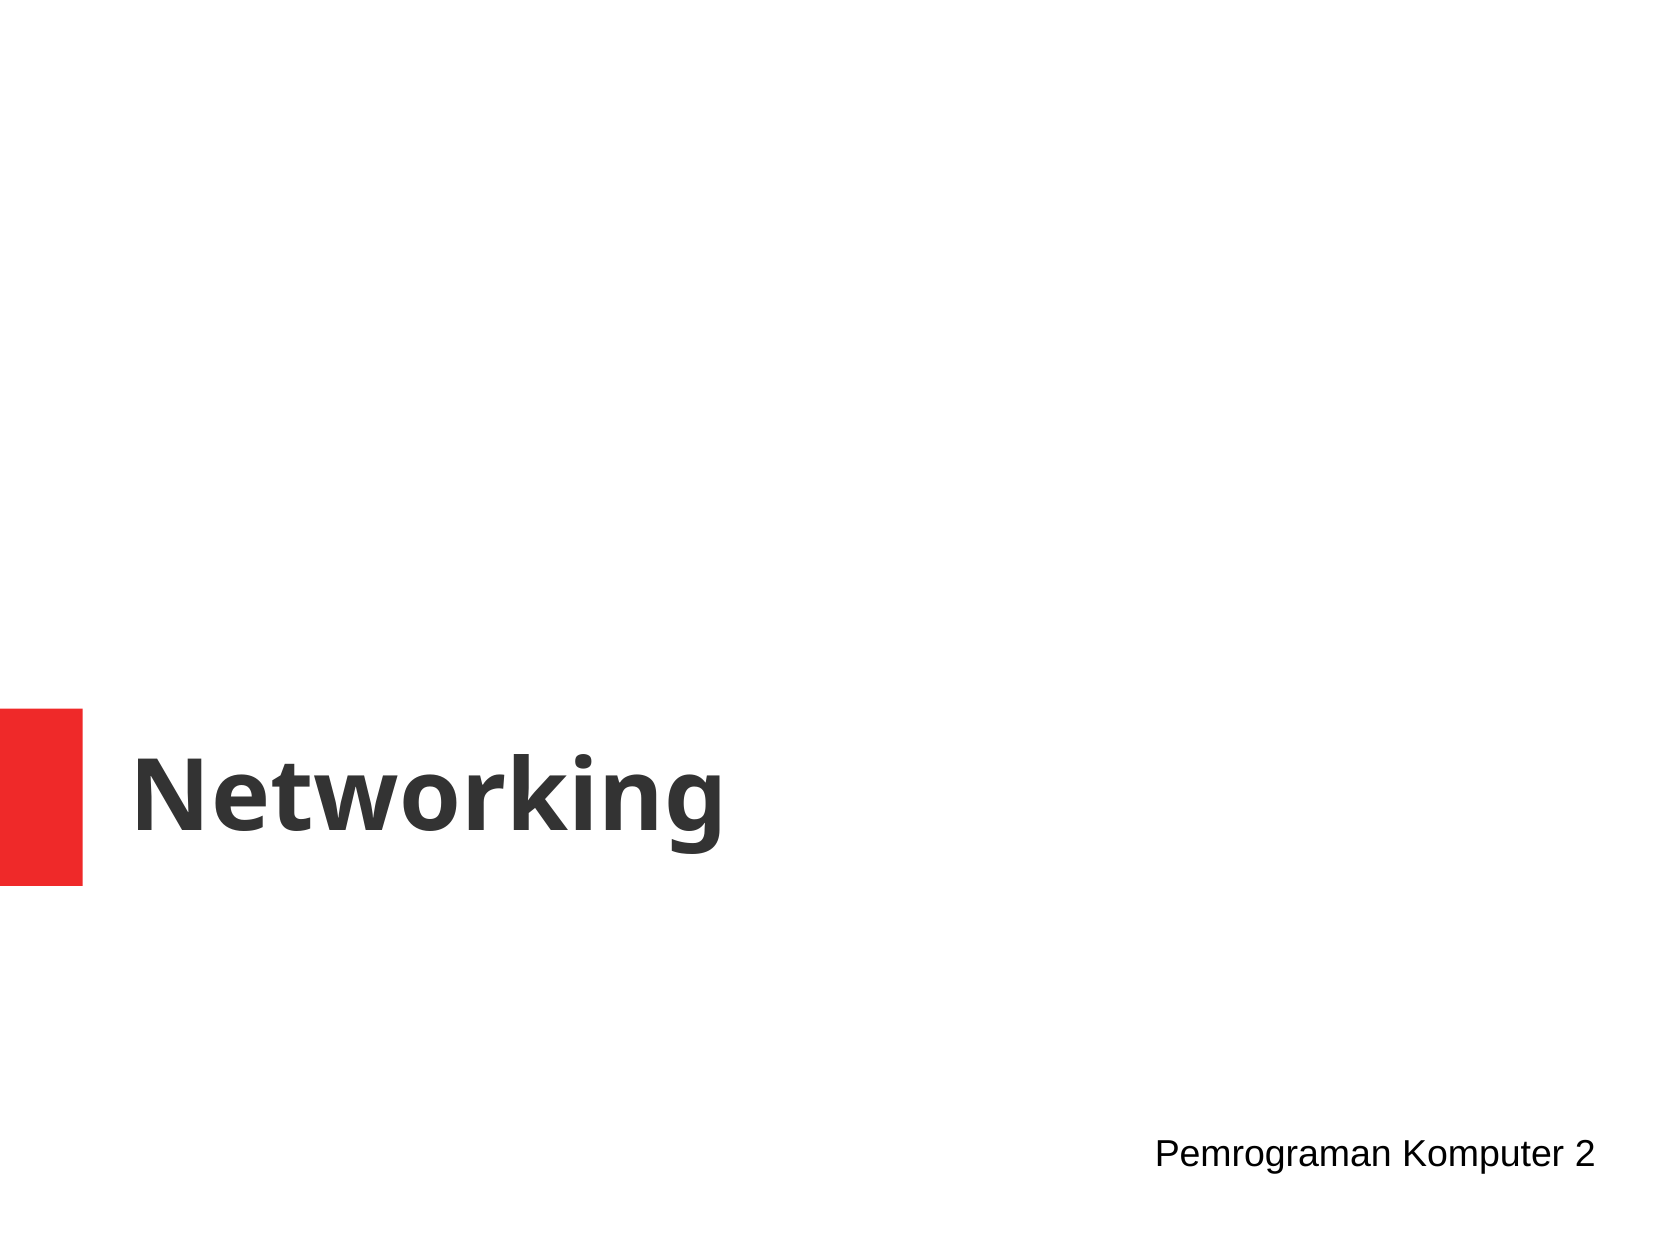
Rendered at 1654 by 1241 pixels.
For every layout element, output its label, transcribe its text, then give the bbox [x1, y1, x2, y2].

title Networking [129, 673, 1536, 910]
text_box Pemrograman Komputer 2 [1140, 1125, 1611, 1182]
subtitle Java [129, 968, 1536, 1241]
